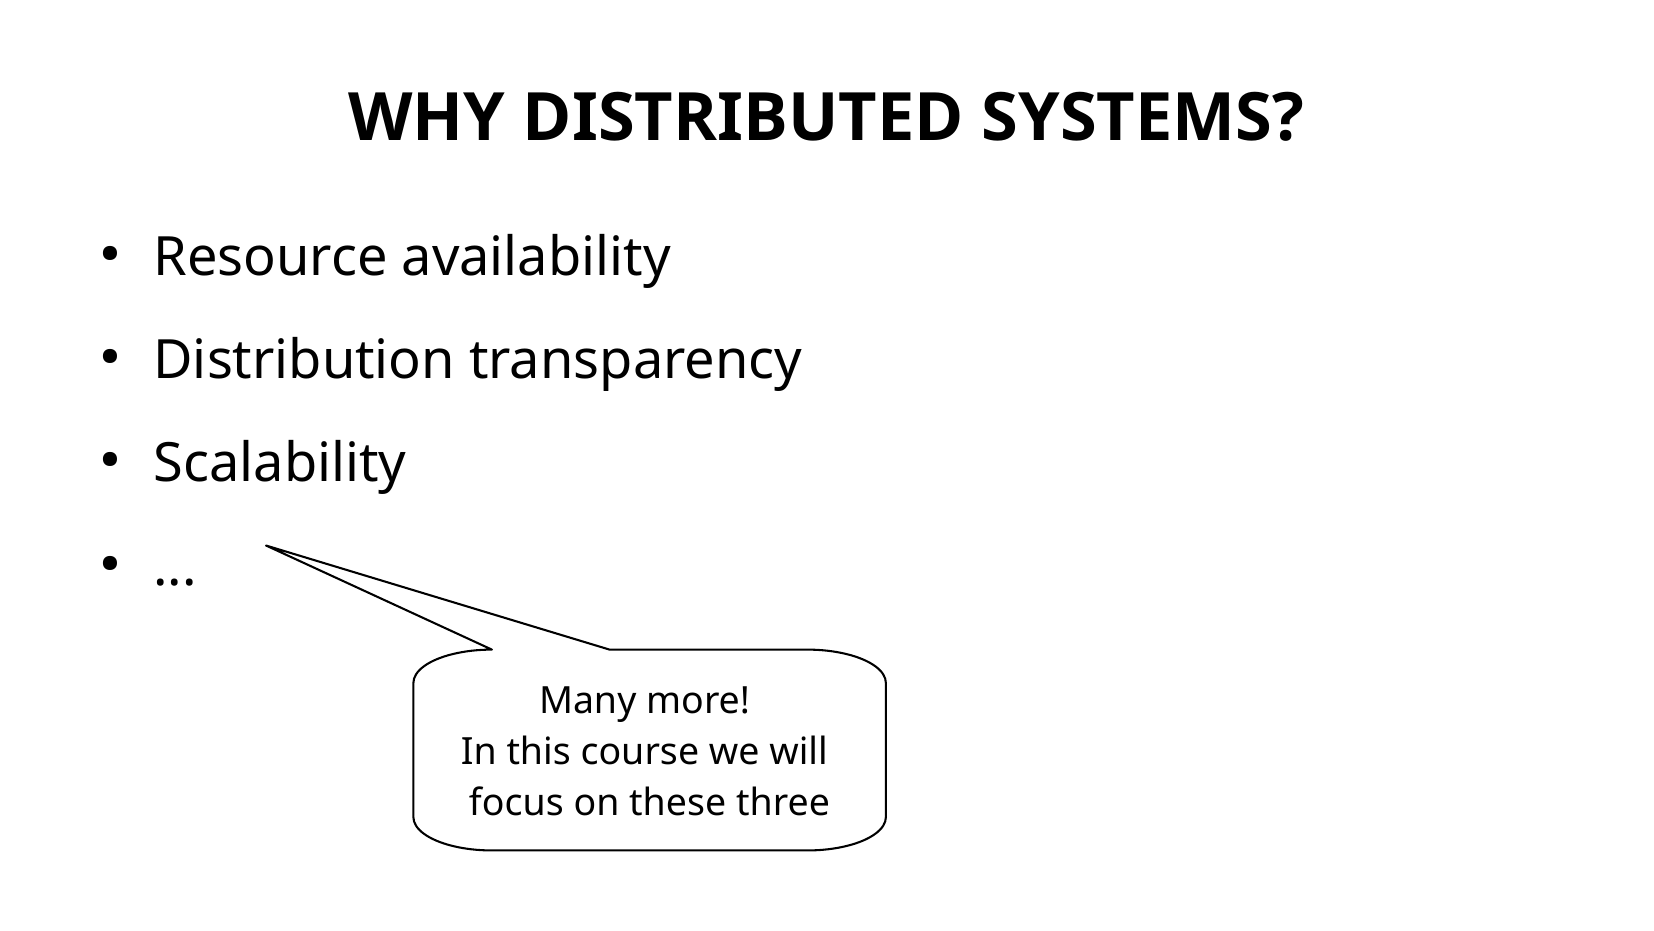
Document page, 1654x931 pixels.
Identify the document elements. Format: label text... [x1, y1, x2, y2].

text_box Many more! In this course we will focus on these three [265, 545, 886, 851]
list Resource availability Distribution transparency Scalability ... [82, 217, 1571, 757]
title WHY DISTRIBUTED SYSTEMS? [82, 73, 1571, 156]
